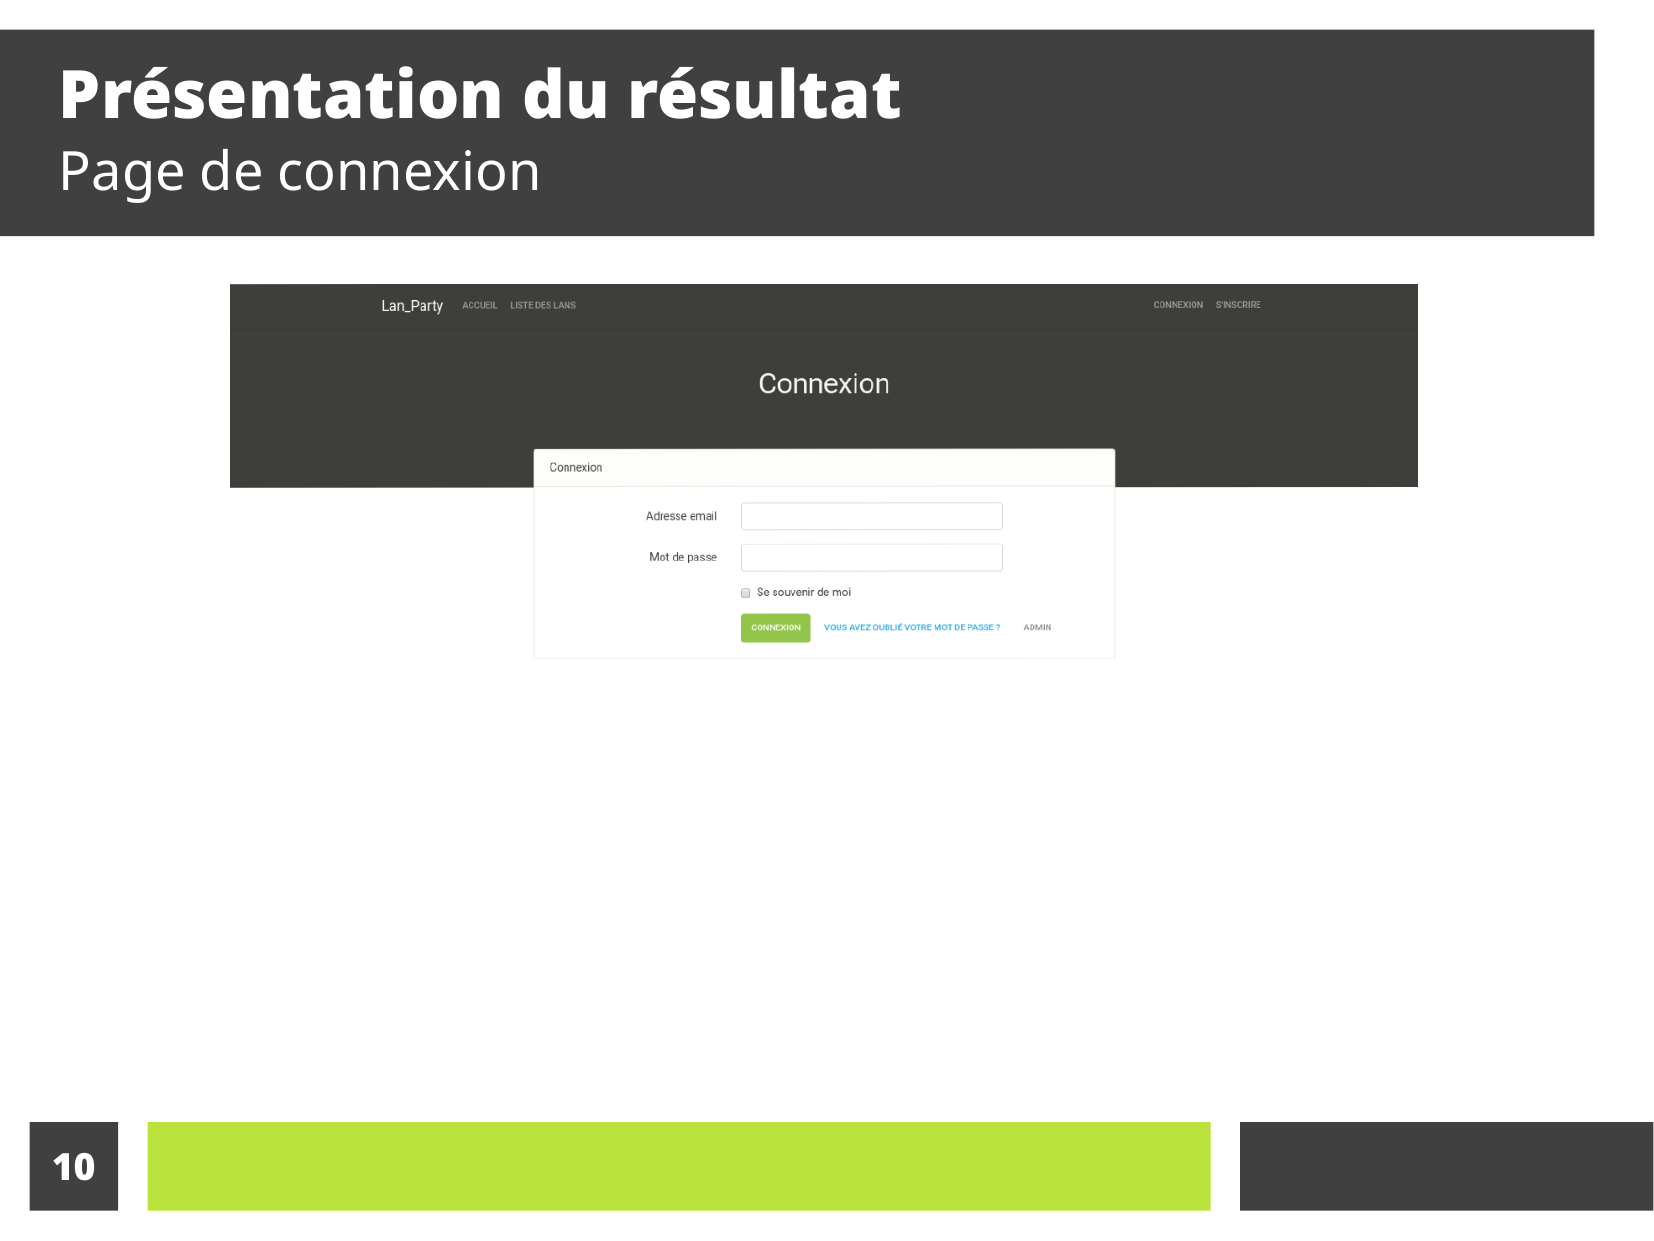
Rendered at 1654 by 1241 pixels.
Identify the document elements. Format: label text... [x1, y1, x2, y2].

title Présentation du résultat [59, 47, 1595, 118]
picture [229, 283, 1418, 1051]
title Page de connexion [59, 118, 1595, 207]
